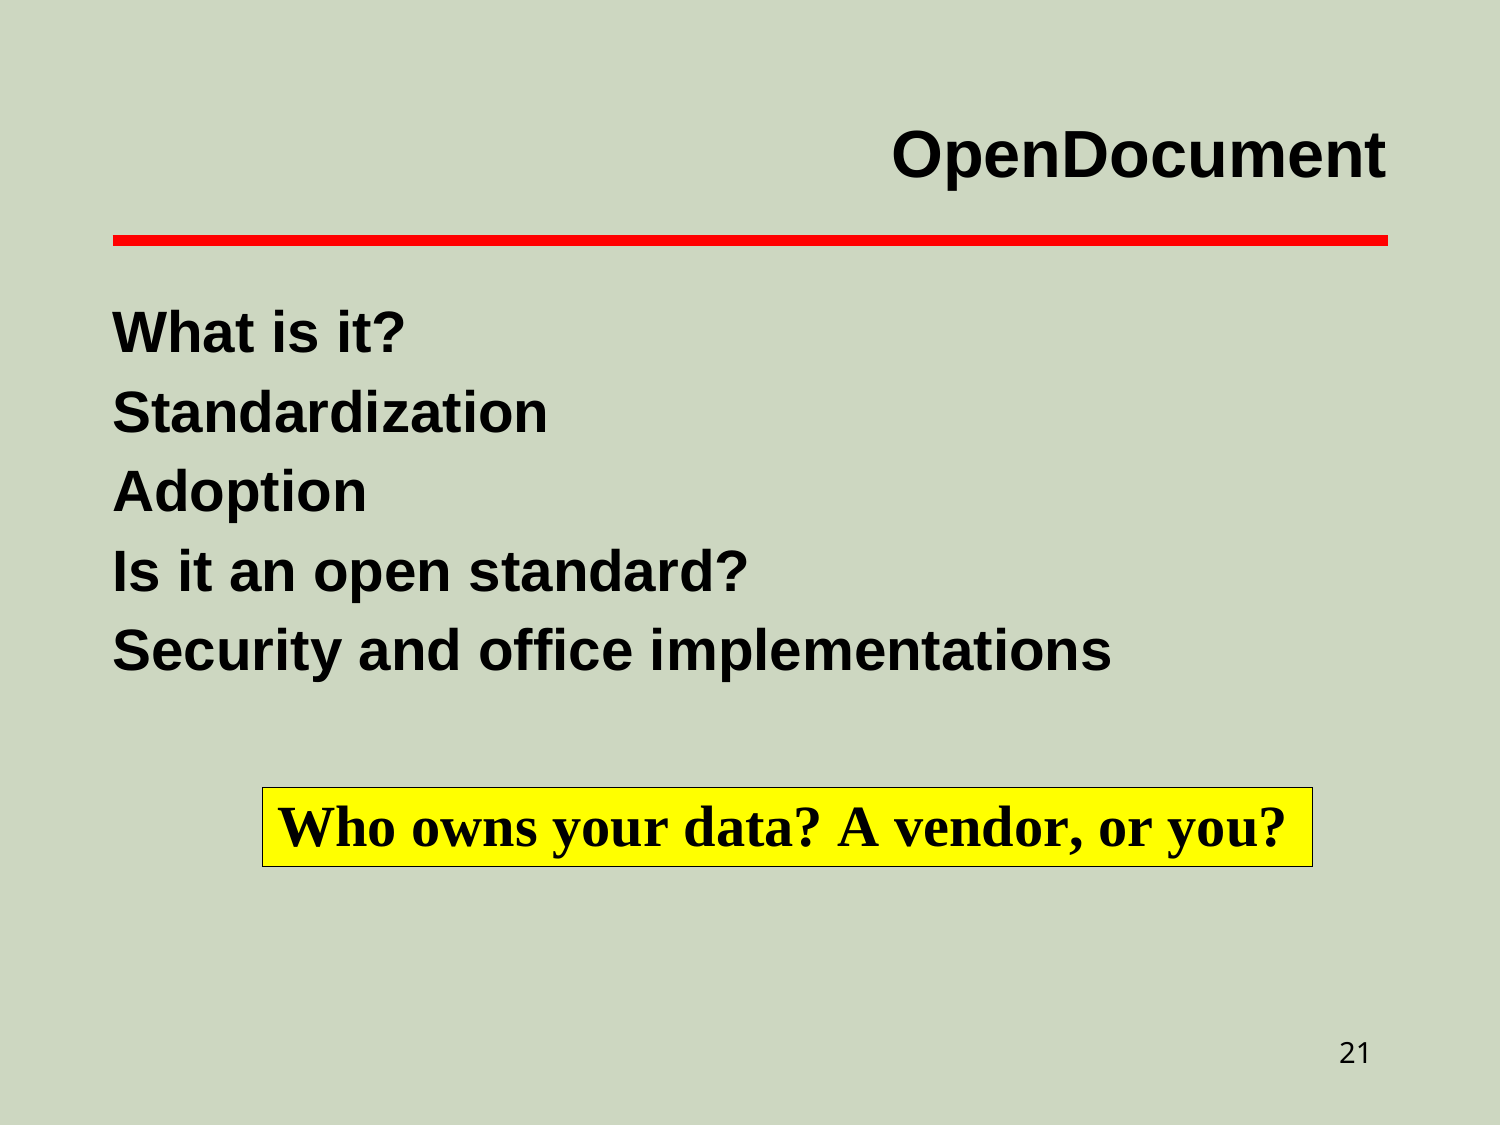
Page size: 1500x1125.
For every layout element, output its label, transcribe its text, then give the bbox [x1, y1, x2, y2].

list What is it? Standardization Adoption Is it an open standard? Security and office implementations [112, 299, 1388, 1111]
text_box Who owns your data? A vendor, or you? [262, 787, 1313, 867]
title OpenDocument [337, 85, 1388, 224]
